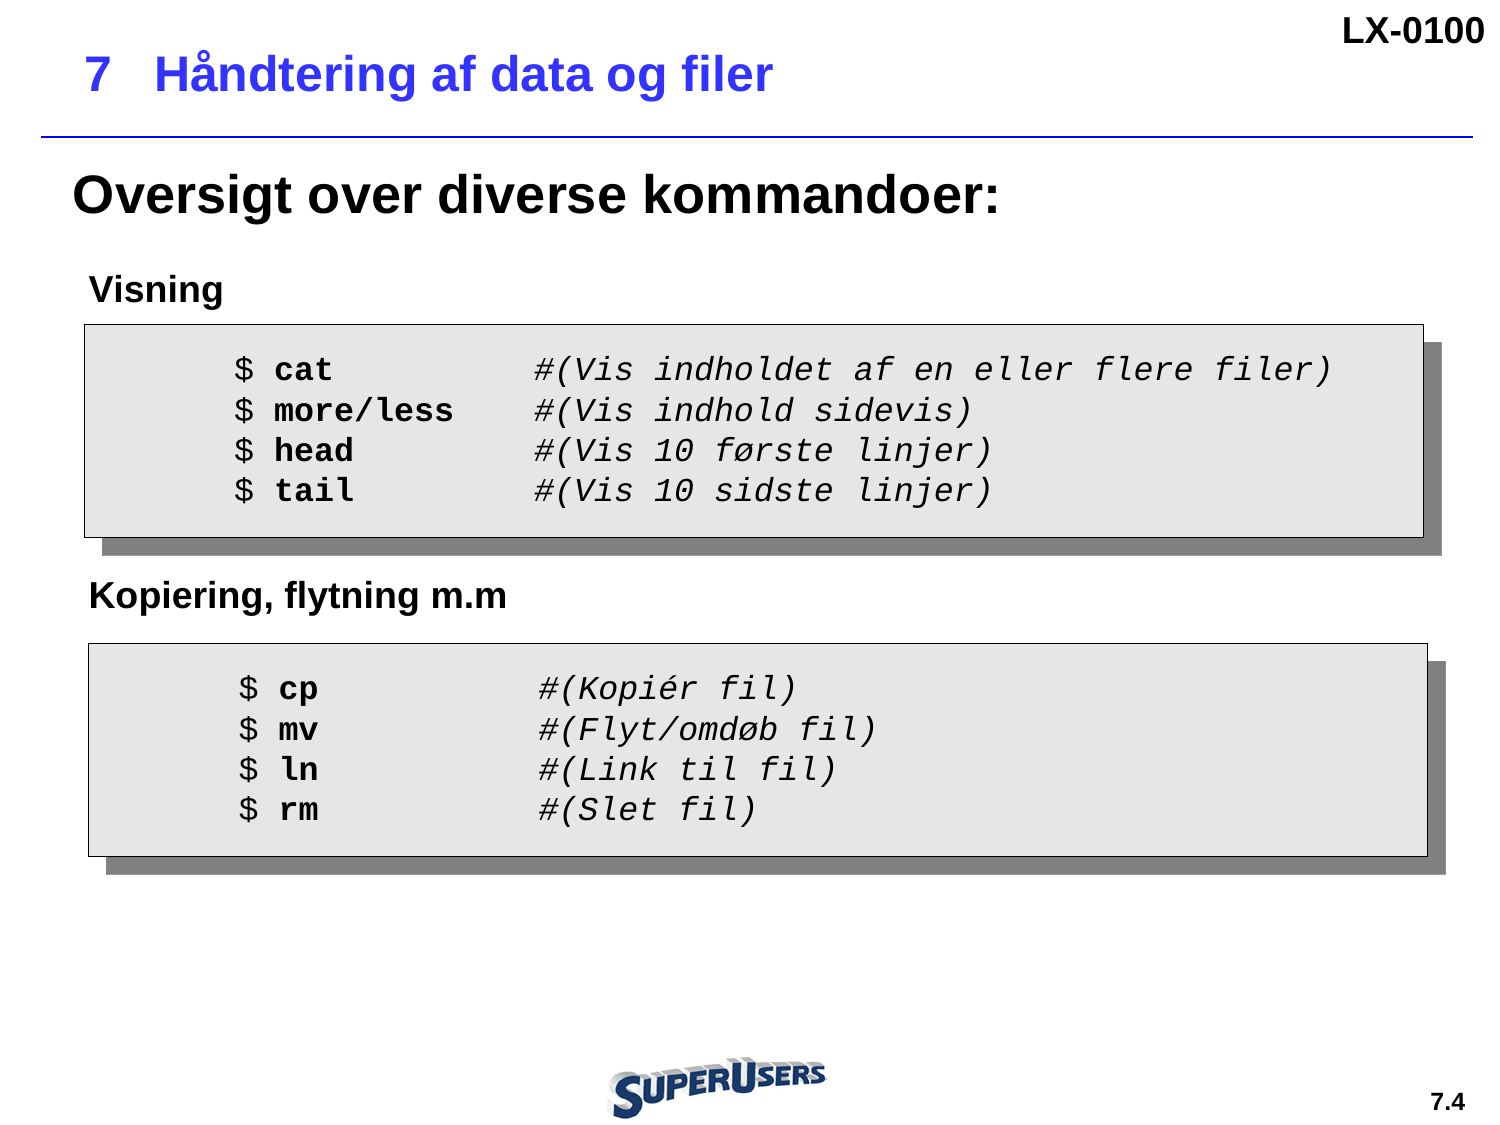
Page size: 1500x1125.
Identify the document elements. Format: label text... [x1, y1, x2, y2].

list Oversigt over diverse kommandoer: [59, 160, 1388, 237]
text_box $ cp #(Kopiér fil) $ mv #(Flyt/omdøb fil) $ ln #(Link til fil) $ rm #(Slet fil) [88, 643, 1428, 857]
text_box Kopiering, flytning m.m [88, 571, 975, 630]
title 7 Håndtering af data og filer [76, 39, 1424, 126]
text_box Visning [88, 265, 975, 324]
picture [605, 1057, 827, 1122]
text_box $ cat #(Vis indholdet af en eller flere filer) $ more/less #(Vis indhold sidevis) $ head #(Vis 10 første linjer) $ tail #(Vis 10 sidste linjer) [84, 324, 1424, 538]
